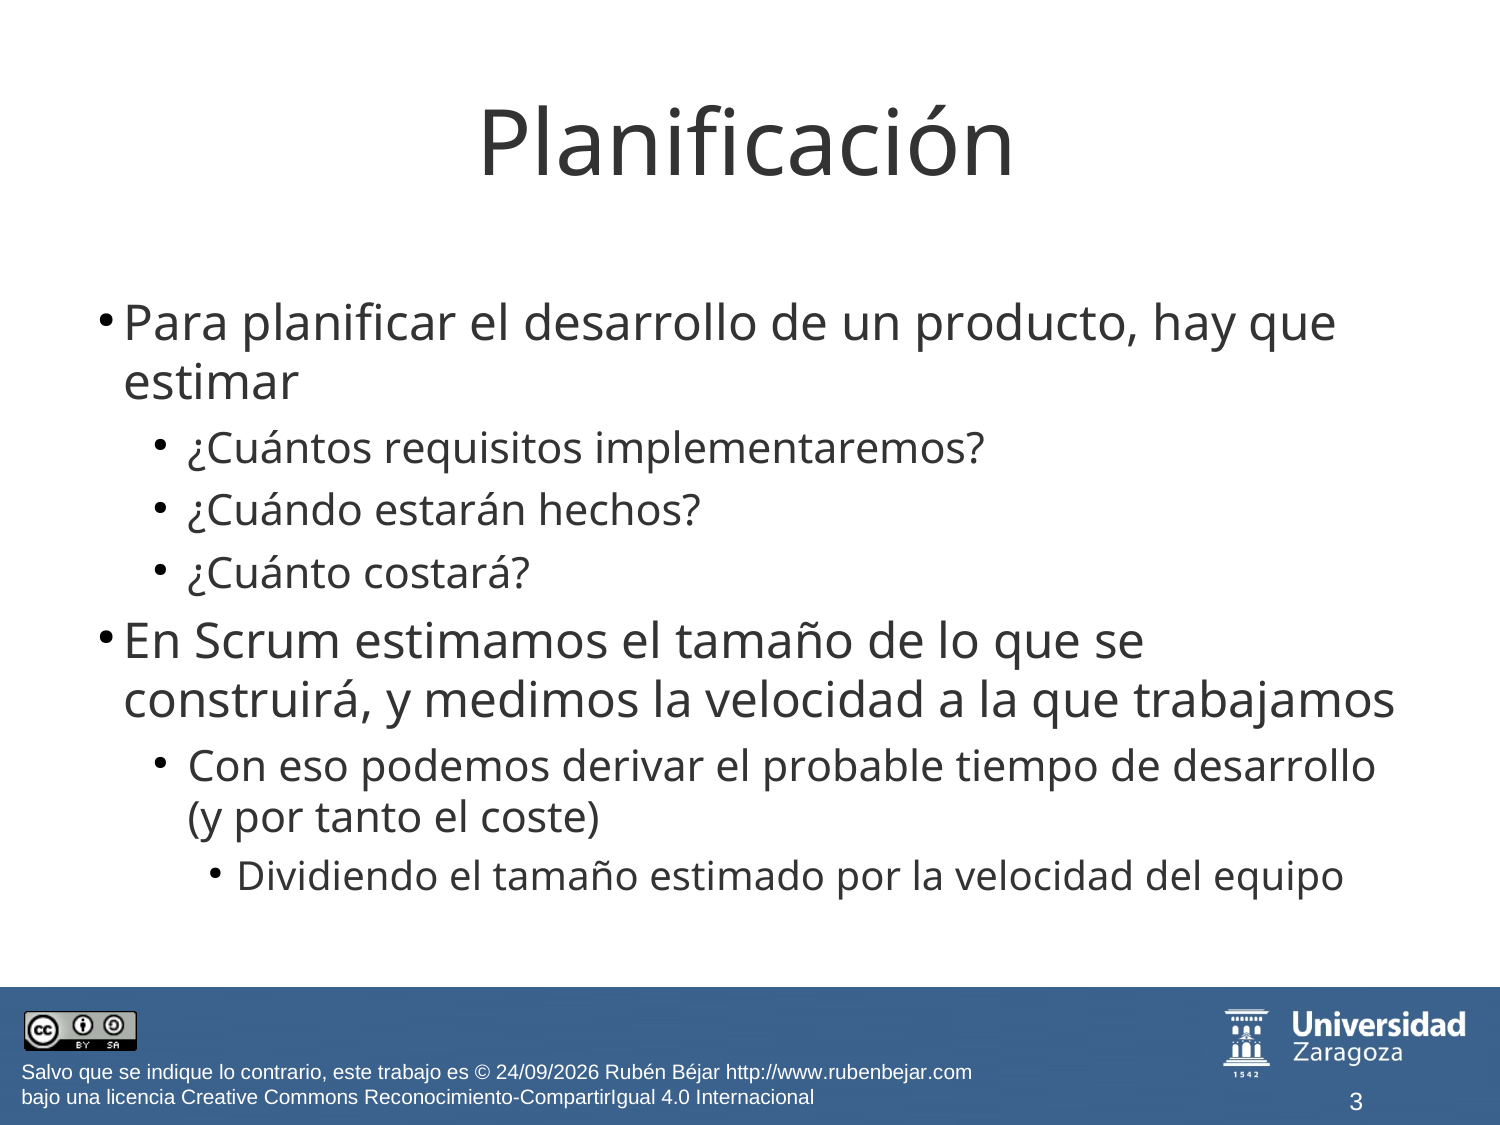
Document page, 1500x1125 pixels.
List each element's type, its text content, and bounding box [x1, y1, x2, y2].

list Para planificar el desarrollo de un producto, hay que estimar ¿Cuántos requisitos implementaremos? ¿Cuándo estarán hechos? ¿Cuánto costará? En Scrum estimamos el tamaño de lo que se construirá, y medimos la velocidad a la que trabajamos Con eso podemos derivar el probable tiempo de desarrollo (y por tanto el coste) Dividiendo el tamaño estimado por la velocidad del equipo [82, 283, 1418, 957]
picture [0, 987, 1500, 1125]
title Planificación [74, 21, 1420, 257]
